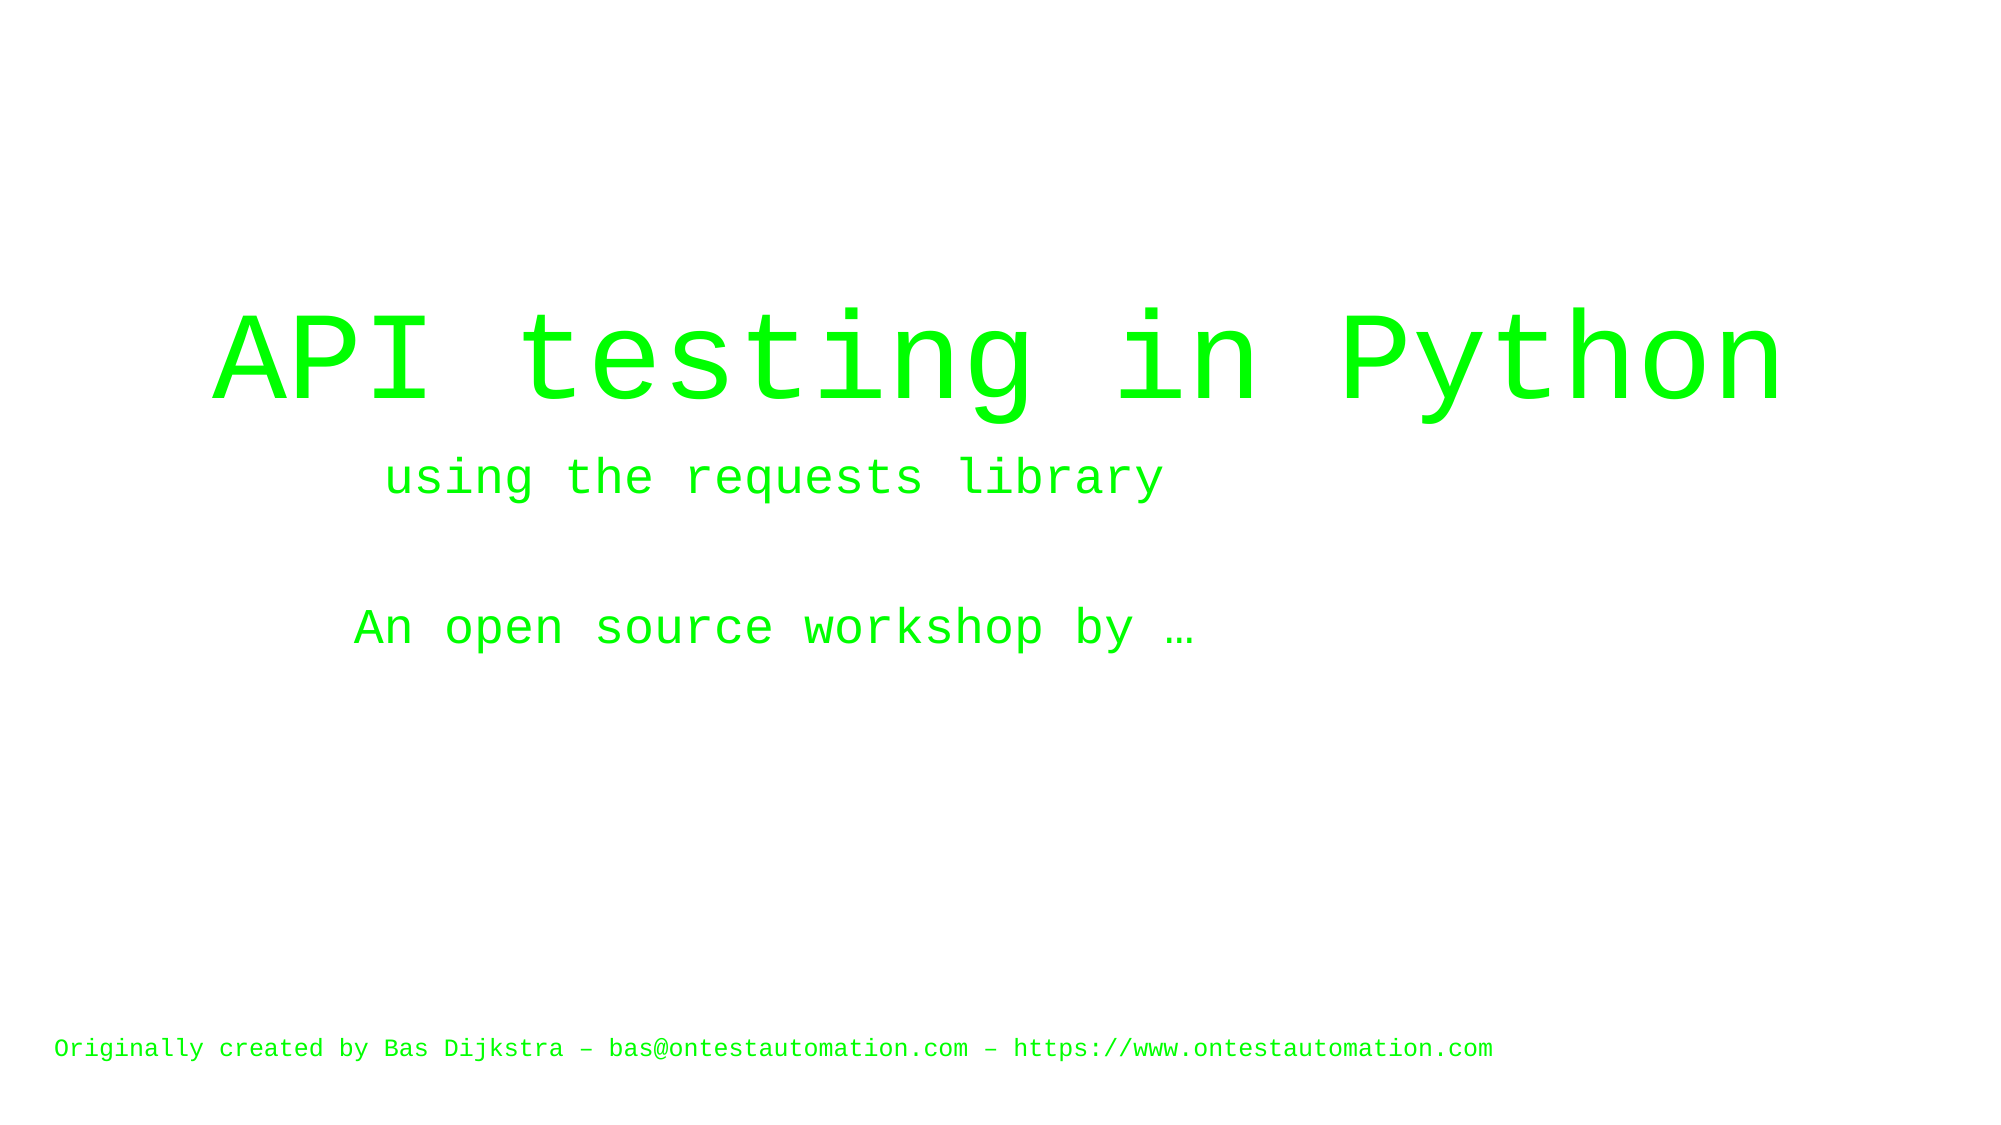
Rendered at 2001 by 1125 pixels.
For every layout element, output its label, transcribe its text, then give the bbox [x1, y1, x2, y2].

subtitle using the requests library An open source workshop by … Originally created by Bas Dijkstra – bas@ontestautomation.com – https://www.ontestautomation.com [39, 442, 1960, 1083]
title API testing in Python [0, 41, 2000, 433]
